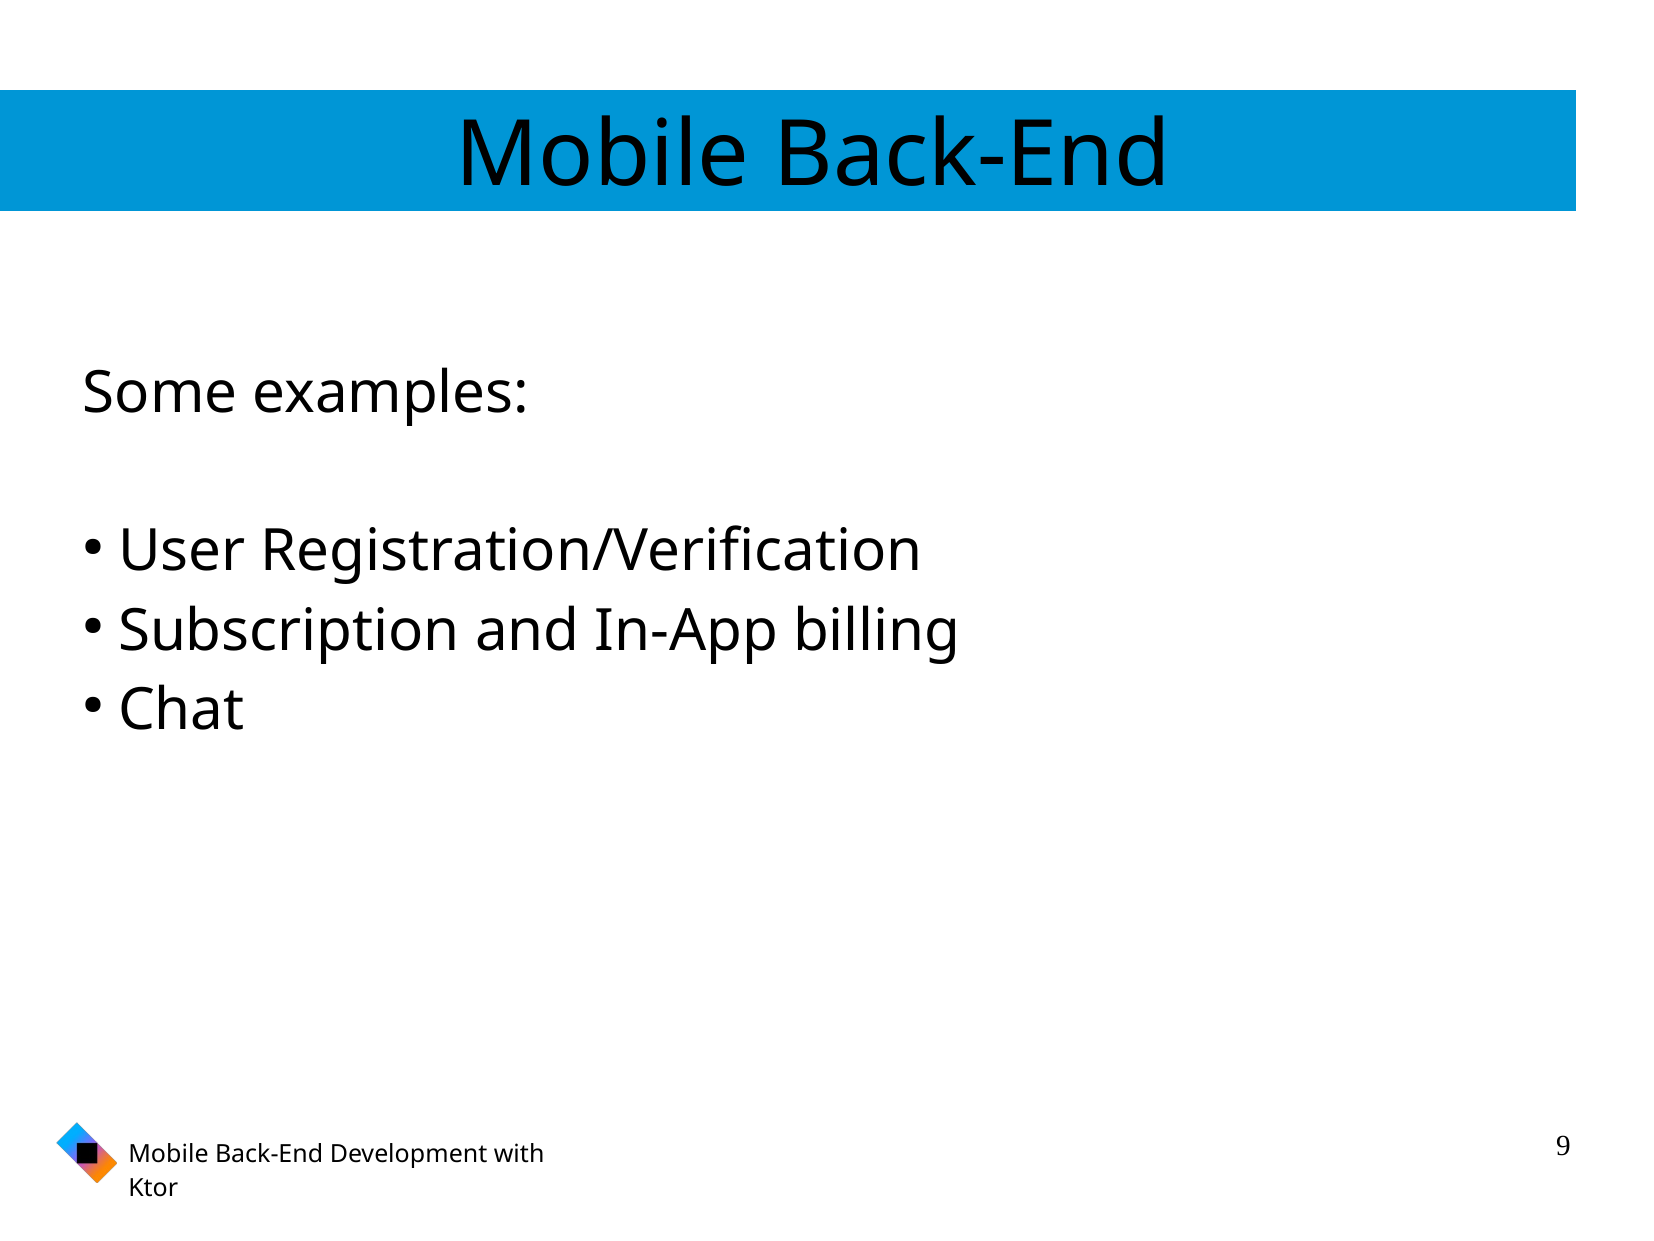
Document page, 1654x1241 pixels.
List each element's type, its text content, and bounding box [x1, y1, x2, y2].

text_box Mobile Back-End Development with Ktor [113, 1128, 597, 1174]
picture [56, 1122, 117, 1183]
text_box [1546, 90, 1576, 211]
text_box Some examples: User Registration/Verification Subscription and In-App billing Chat [82, 271, 1571, 826]
title Mobile Back-End [82, 90, 1546, 211]
text_box [0, 90, 82, 211]
